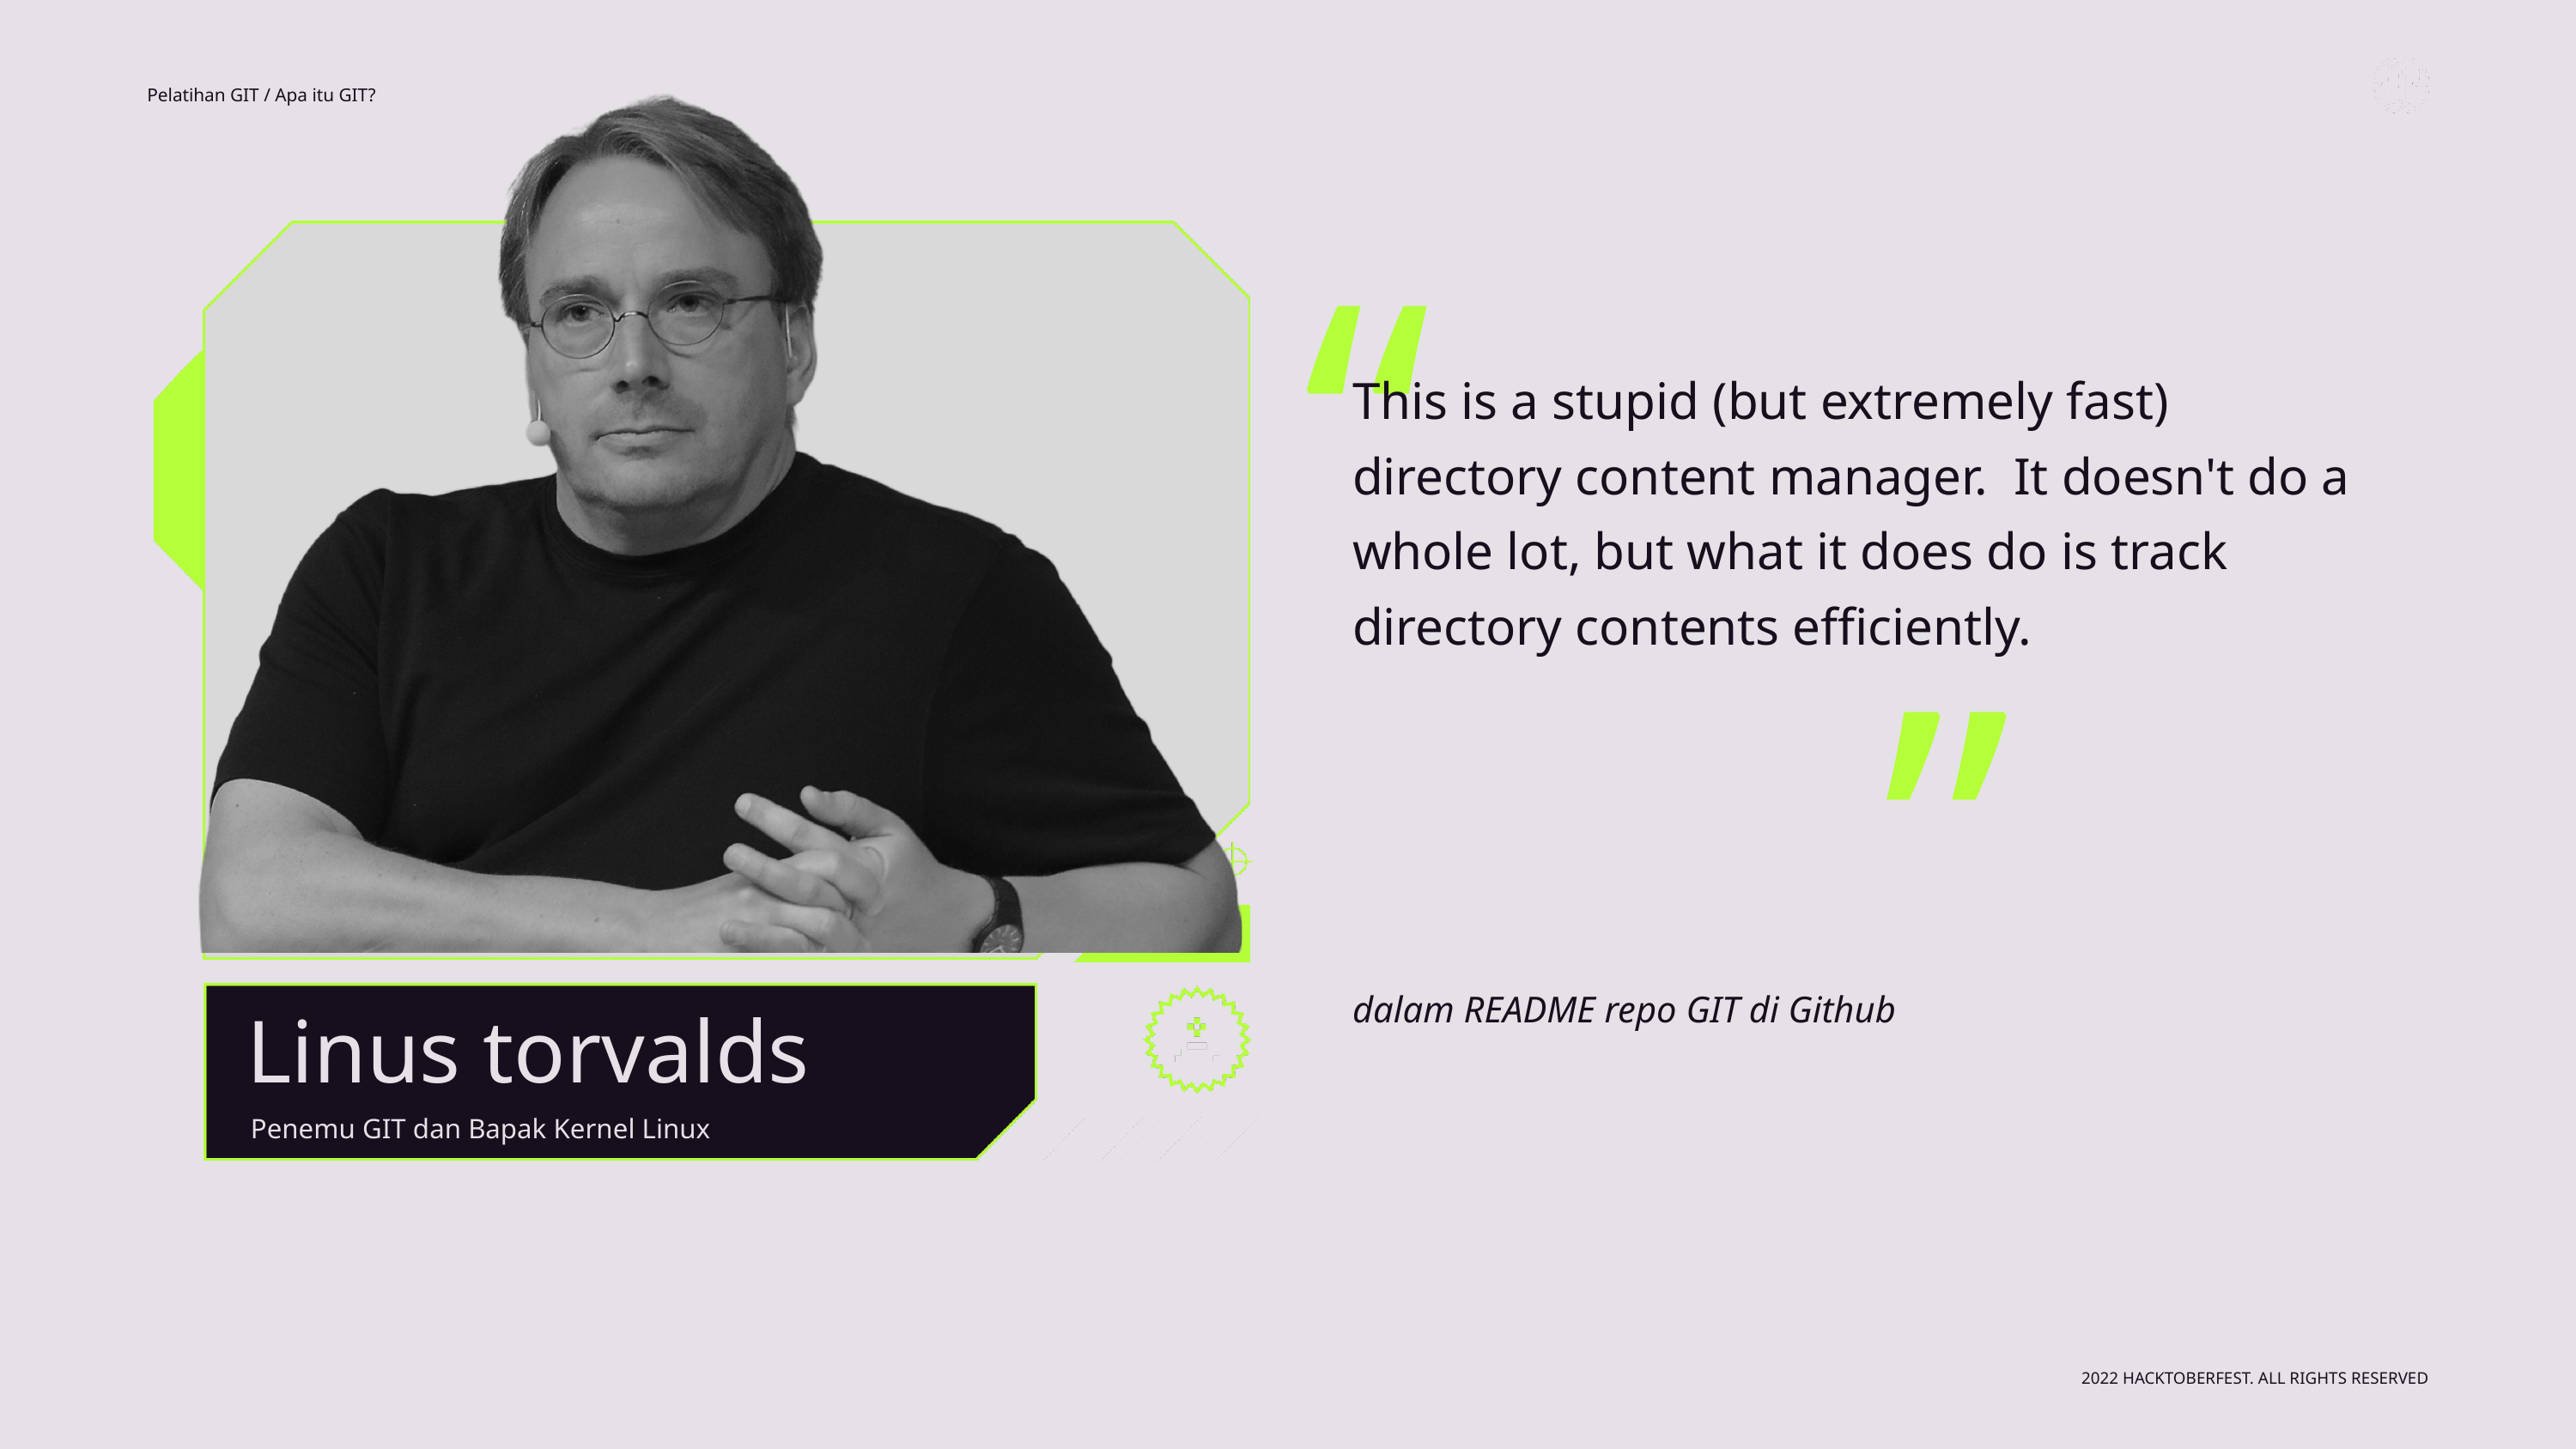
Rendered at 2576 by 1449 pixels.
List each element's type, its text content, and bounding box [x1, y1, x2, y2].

picture [1143, 985, 1251, 1094]
text_box dalam README repo GIT di Github [1352, 976, 2384, 1030]
picture [2372, 56, 2429, 113]
picture [153, 76, 1256, 962]
picture [204, 983, 1259, 1161]
text_box Penemu GIT dan Bapak Kernel Linux [250, 1103, 1037, 1144]
text_box Pelatihan GIT / Apa itu GIT? [147, 68, 462, 106]
text_box ” [1869, 655, 2029, 976]
text_box Linus torvalds [246, 976, 1005, 1100]
text_box “ [1290, 173, 1449, 615]
text_box This is a stupid (but extremely fast) directory content manager. It doesn't do a whole lot, but what it does do is track directory contents efficiently. [1352, 354, 2384, 655]
text_box 2022 HACKTOBERFEST. ALL RIGHTS RESERVED [1978, 1361, 2429, 1387]
